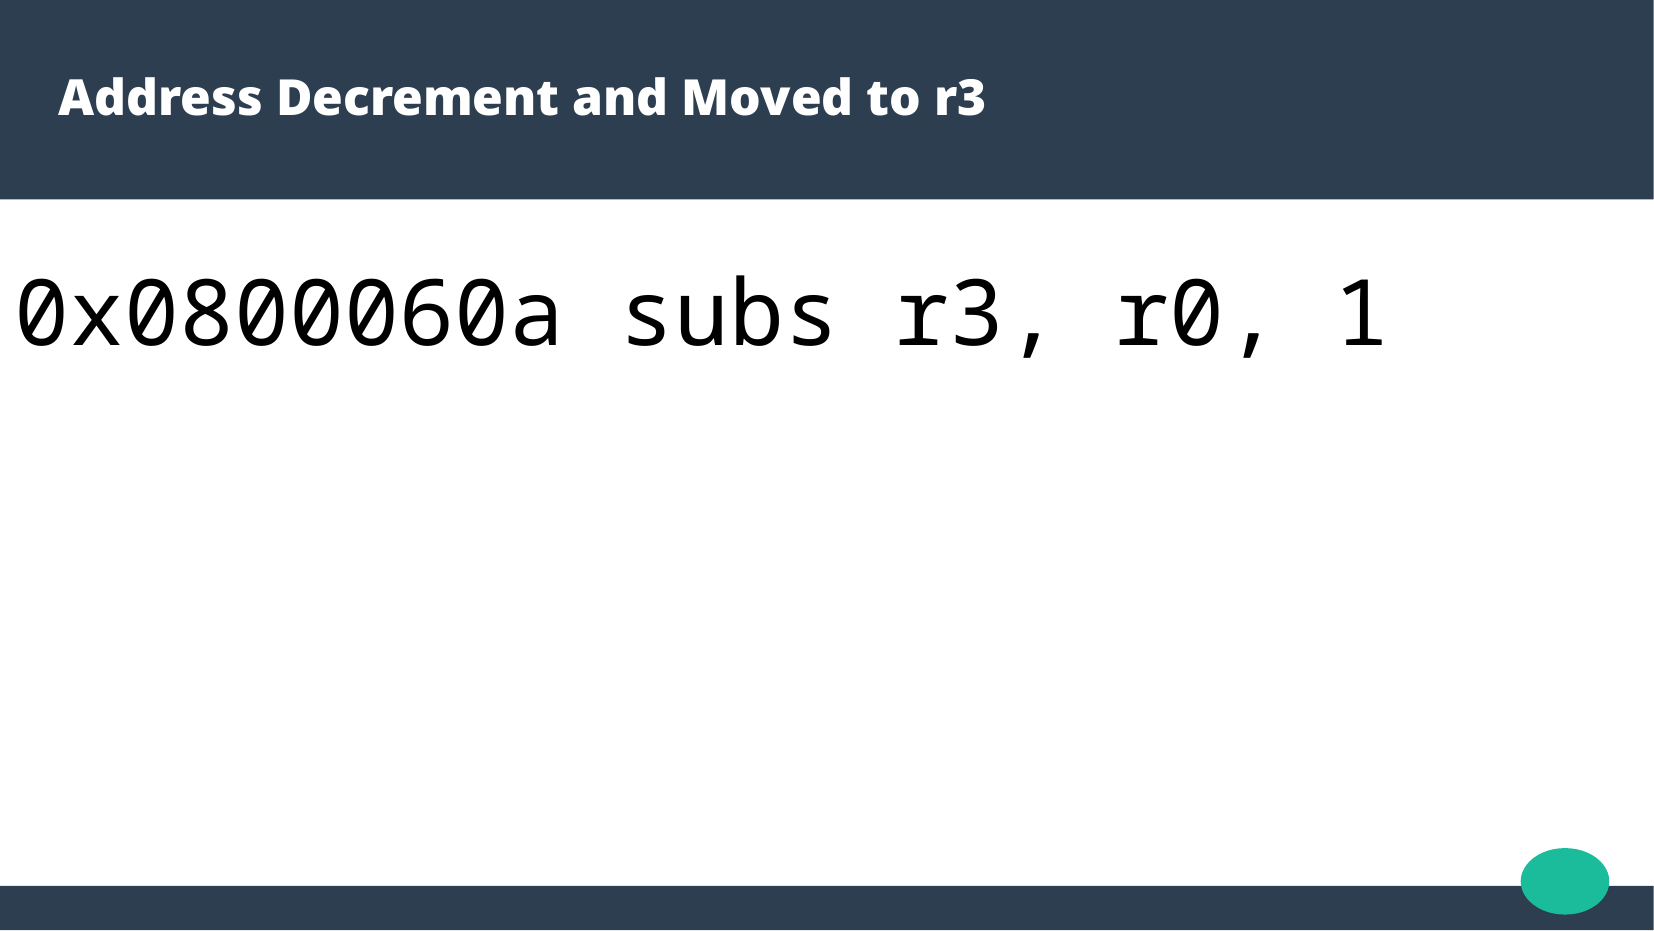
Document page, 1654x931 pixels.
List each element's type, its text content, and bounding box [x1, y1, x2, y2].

title Address Decrement and Moved to r3 [59, 37, 1595, 155]
text_box 0x0800060a subs r3, r0, 1 [0, 240, 1636, 931]
